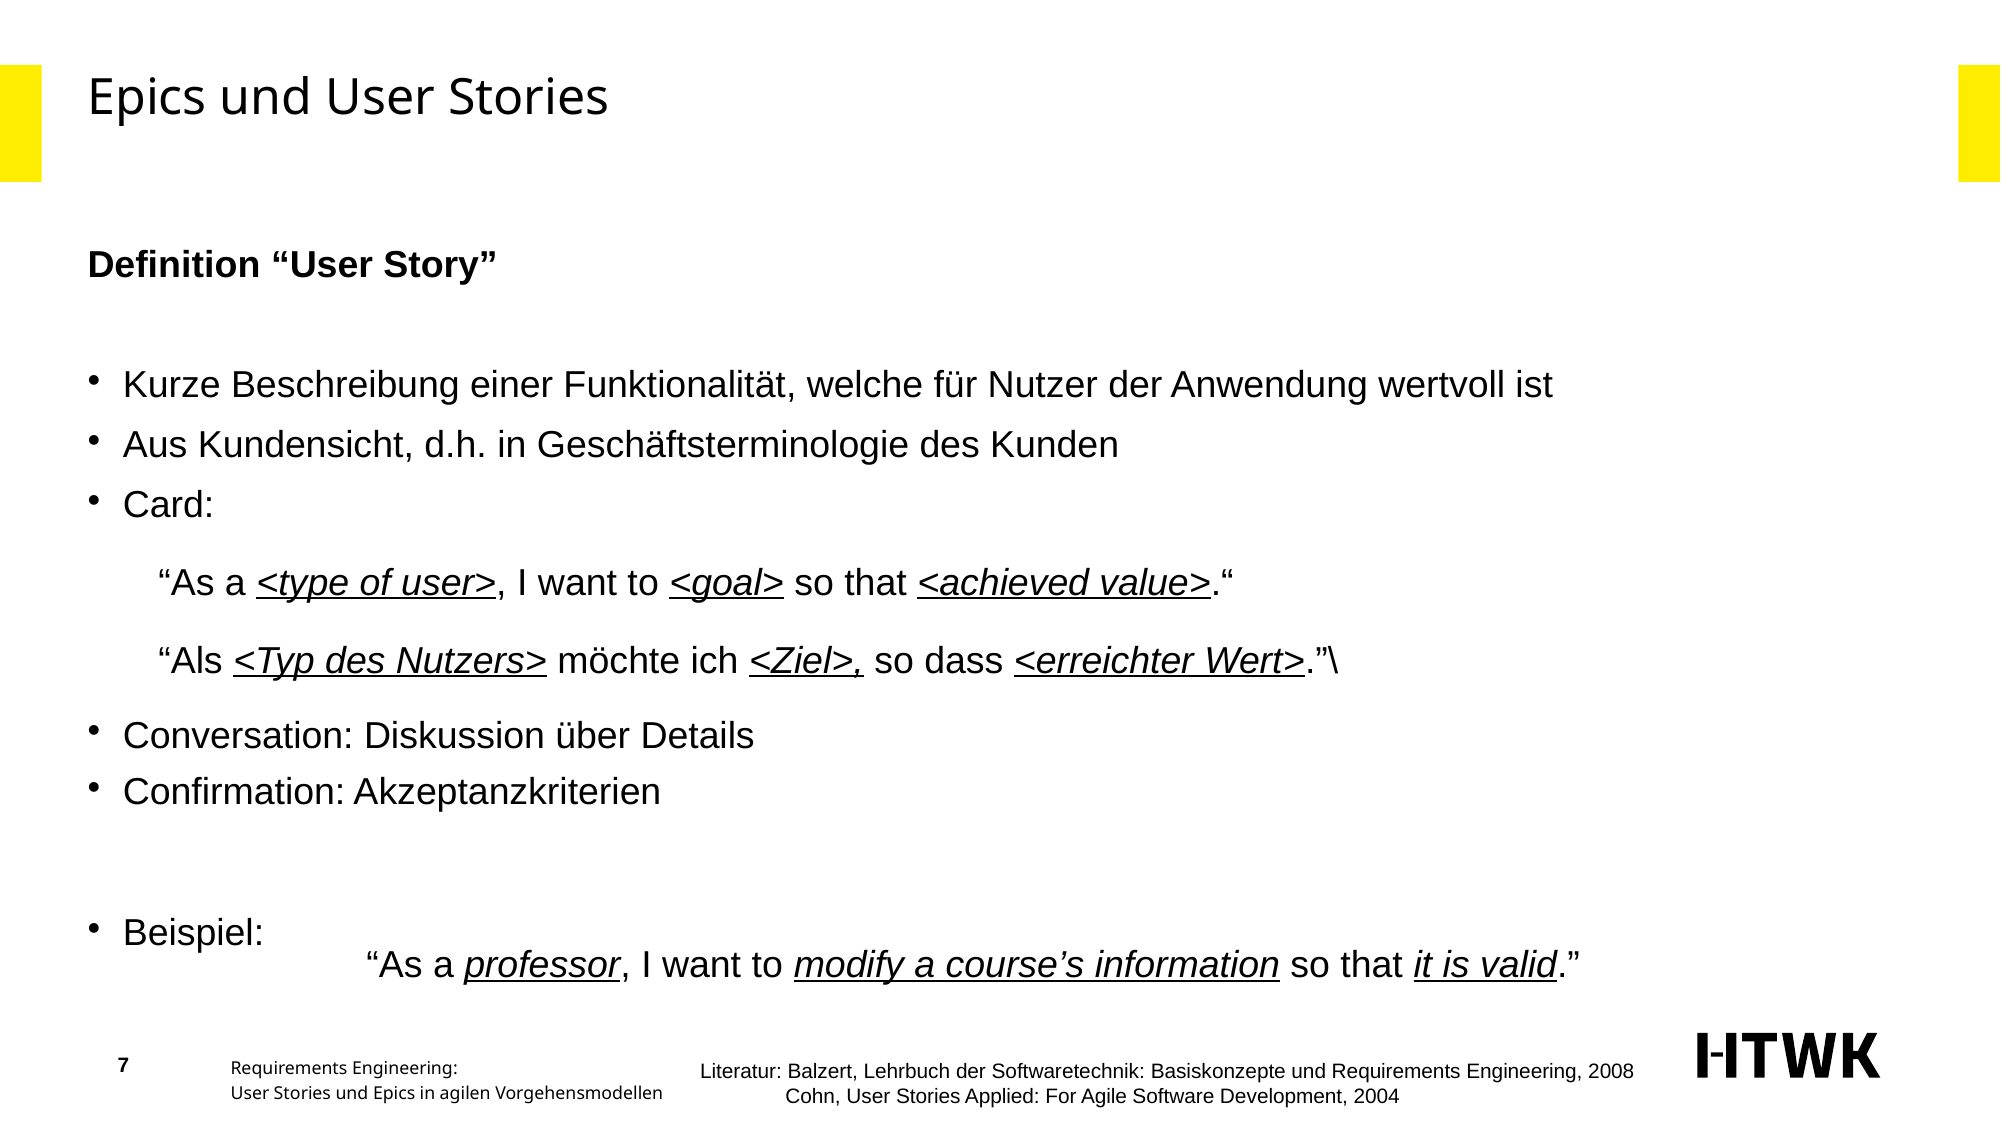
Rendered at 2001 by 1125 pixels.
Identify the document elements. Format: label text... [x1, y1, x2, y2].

text_box Literatur: Balzert, Lehrbuch der Softwaretechnik: Basiskonzepte und Requirements Engineering, 2008 Cohn, User Stories Applied: For Agile Software Development, 2004 [685, 1050, 1652, 1115]
text_box “As a professor, I want to modify a course’s information so that it is valid.” [351, 933, 1633, 994]
text_box Definition “User Story” Kurze Beschreibung einer Funktionalität, welche für Nutzer der Anwendung wertvoll ist Aus Kundensicht, d.h. in Geschäftsterminologie des Kunden Card: “As a <type of user>, I want to <goal> so that <achieved value>.“ “Als <Typ des Nutzers> möchte ich <Ziel>, so dass <erreichter Wert>.”\ Conversation: Diskussion über Details Confirmation: Akzeptanzkriterien Beispiel: [87, 237, 1920, 798]
title Epics und User Stories [87, 59, 1411, 177]
